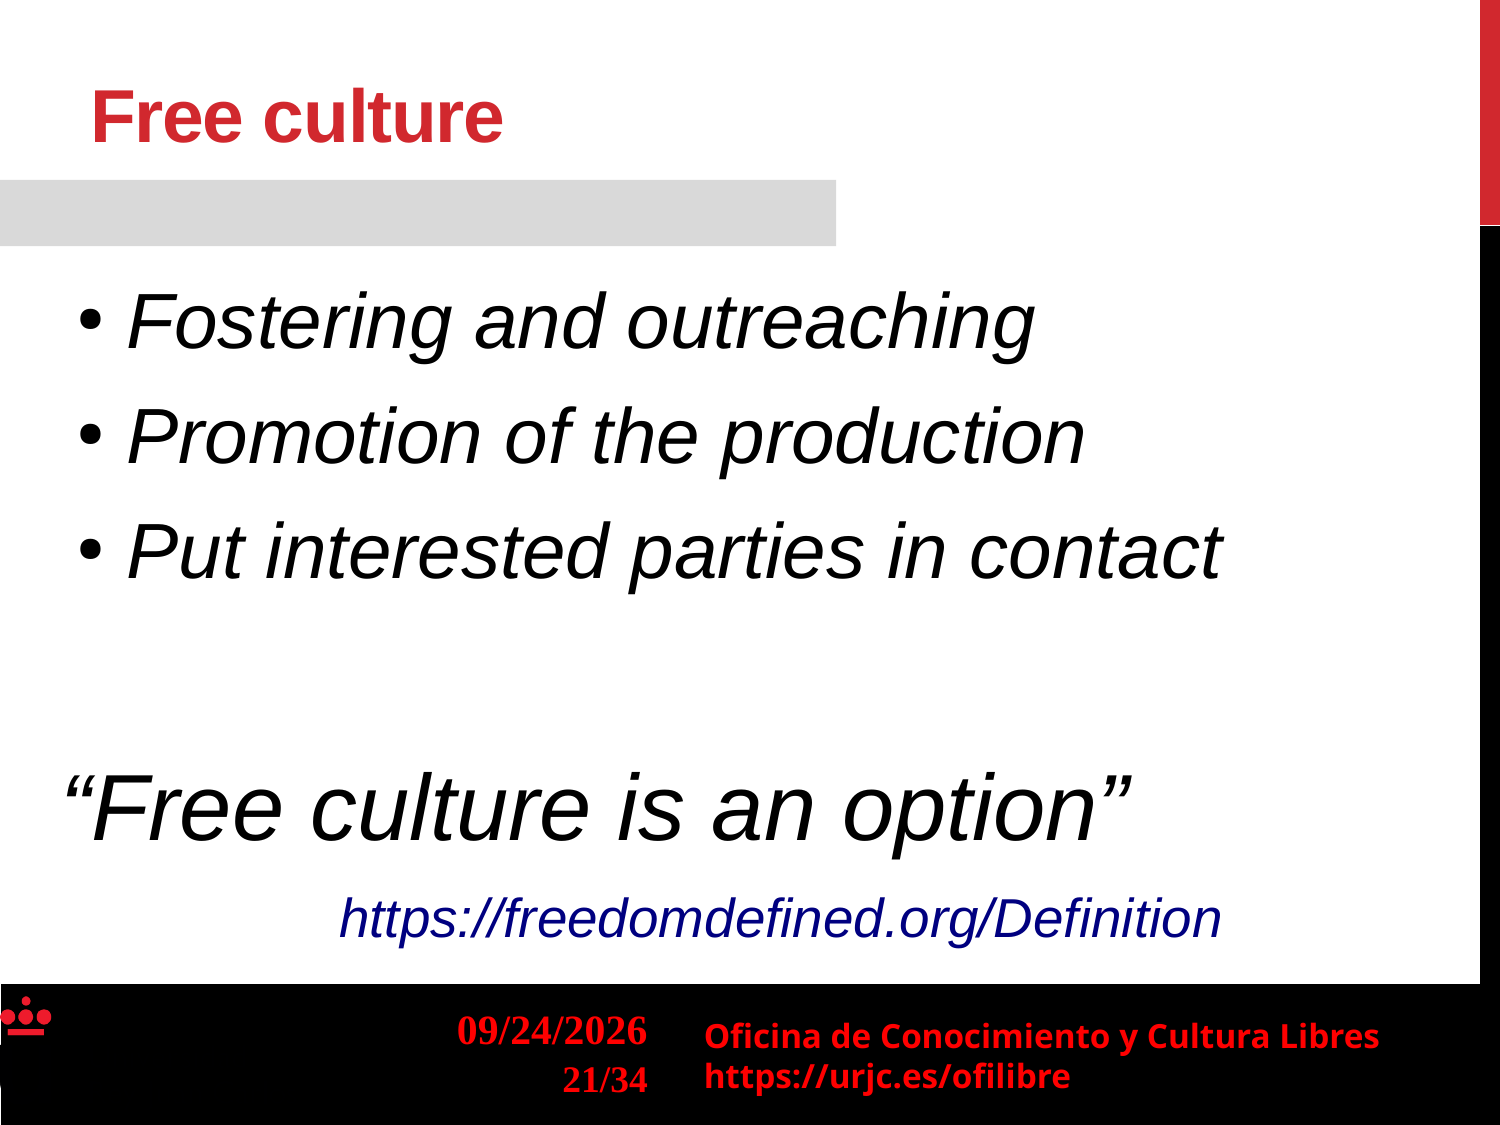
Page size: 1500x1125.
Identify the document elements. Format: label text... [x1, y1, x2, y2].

list Fostering and outreaching Promotion of the production Put interested parties in contact “Free culture is an option” https://freedomdefined.org/Definition [45, 270, 1351, 961]
text_box Free culture [0, 24, 1326, 172]
title [75, 15, 1425, 172]
